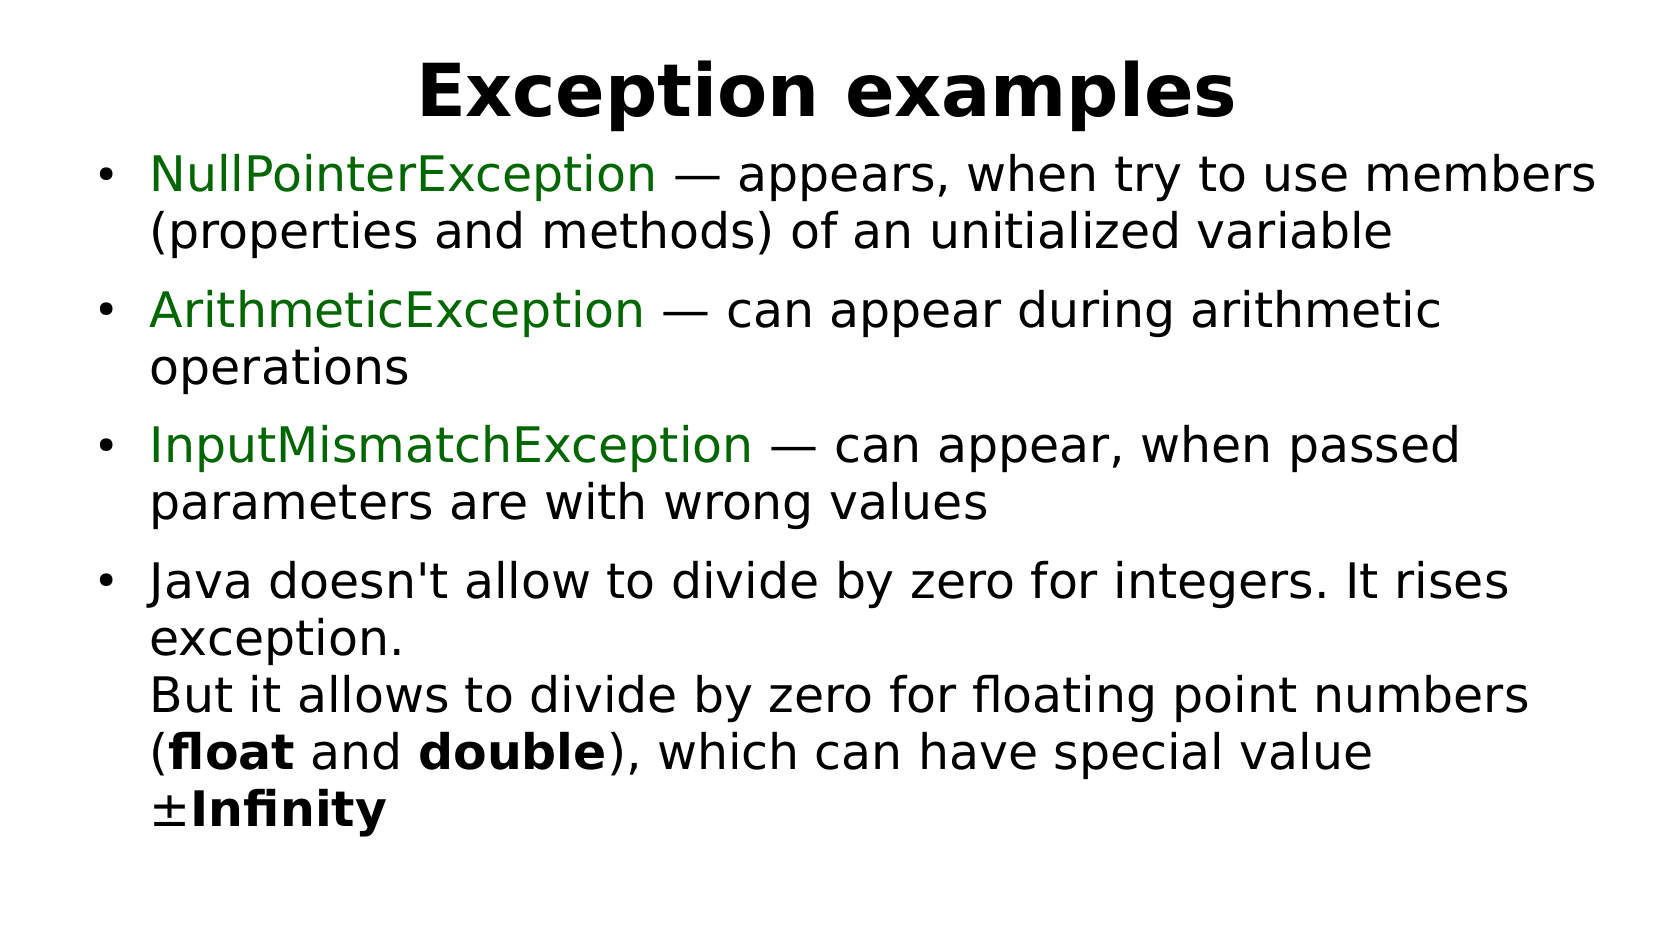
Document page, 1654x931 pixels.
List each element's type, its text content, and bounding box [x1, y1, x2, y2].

list NullPointerException — appears, when try to use members (properties and methods) of an unitialized variable ArithmeticException — can appear during arithmetic operations InputMismatchException — can appear, when passed parameters are with wrong values Java doesn't allow to divide by zero for integers. It rises exception. But it allows to divide by zero for floating point numbers (float and double), which can have special value ±Infinity [80, 146, 1619, 886]
title Exception examples [82, 37, 1571, 146]
